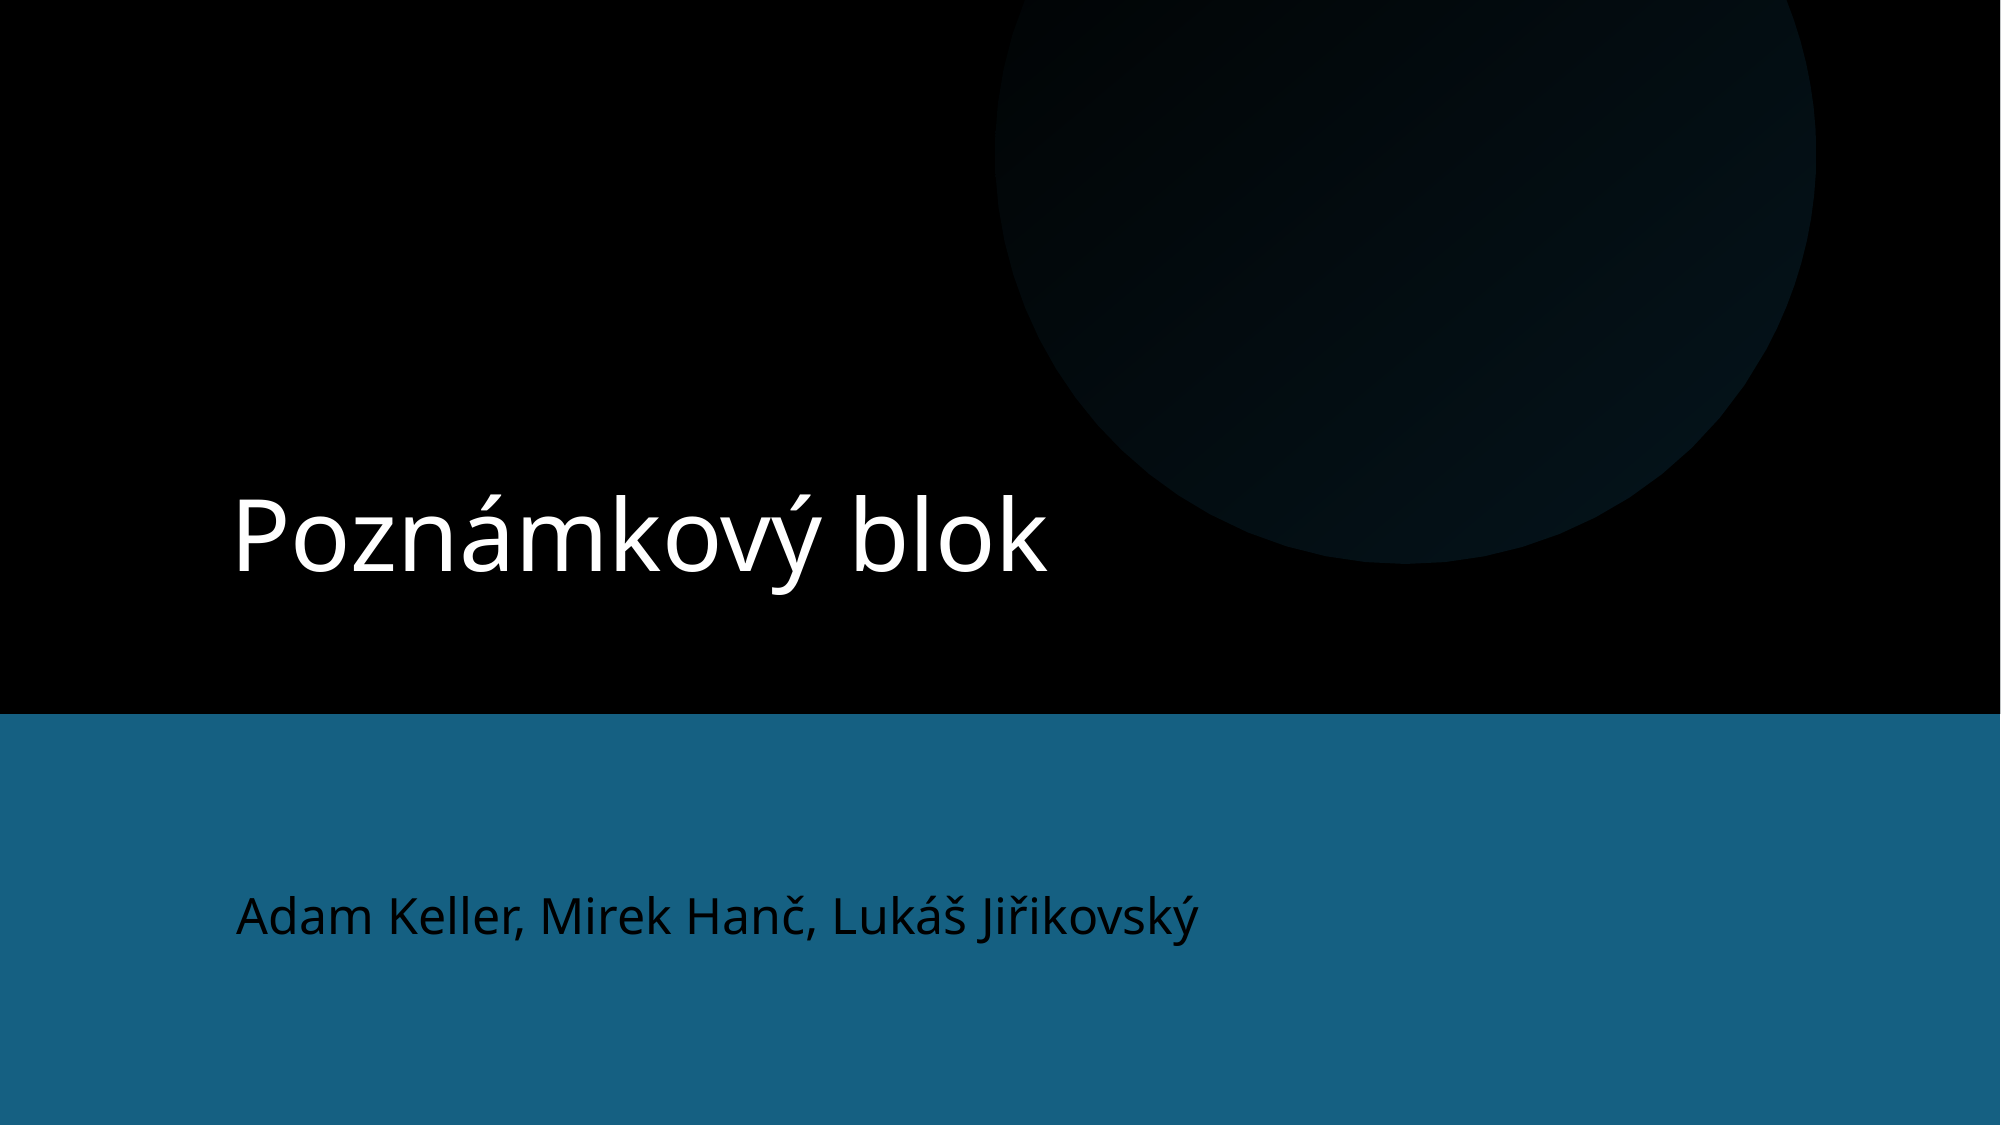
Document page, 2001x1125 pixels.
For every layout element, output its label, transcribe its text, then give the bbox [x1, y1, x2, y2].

text_box [0, 0, 2000, 1125]
subtitle Adam Keller, Mirek Hanč, Lukáš Jiřikovský [221, 799, 1863, 1039]
title Poznámkový blok [215, 120, 1865, 602]
